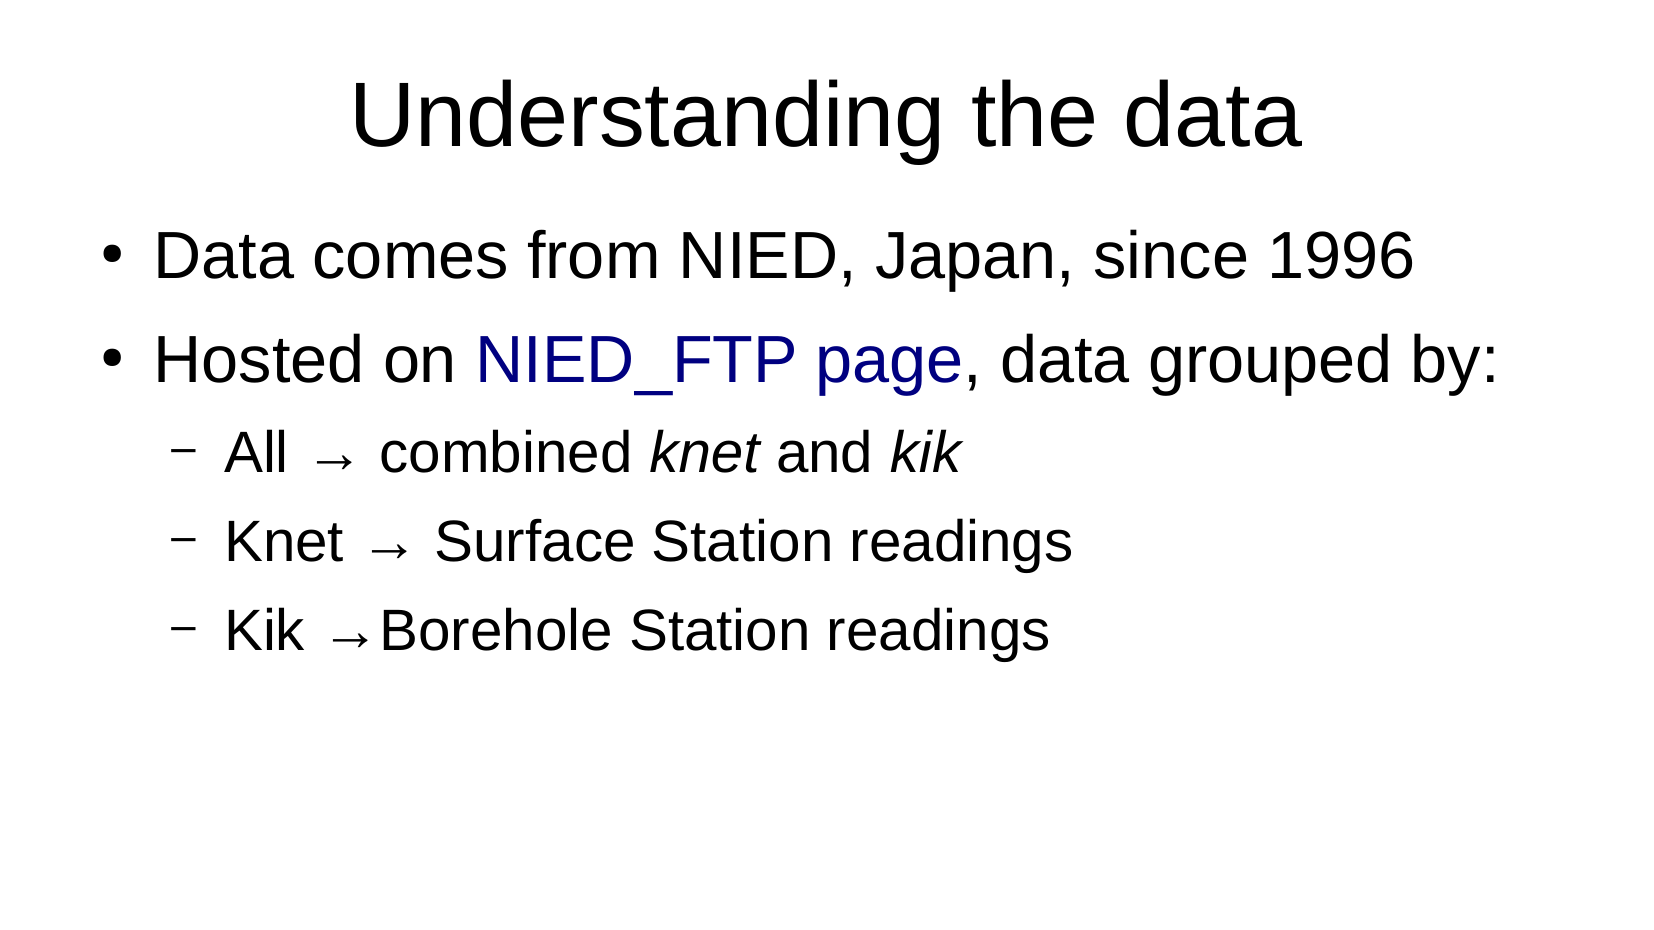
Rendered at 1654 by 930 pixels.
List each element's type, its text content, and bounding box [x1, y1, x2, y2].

list Data comes from NIED, Japan, since 1996 Hosted on NIED_FTP page, data grouped by: All → combined knet and kik Knet → Surface Station readings Kik →Borehole Station readings [82, 217, 1571, 757]
title Understanding the data [82, 37, 1571, 193]
